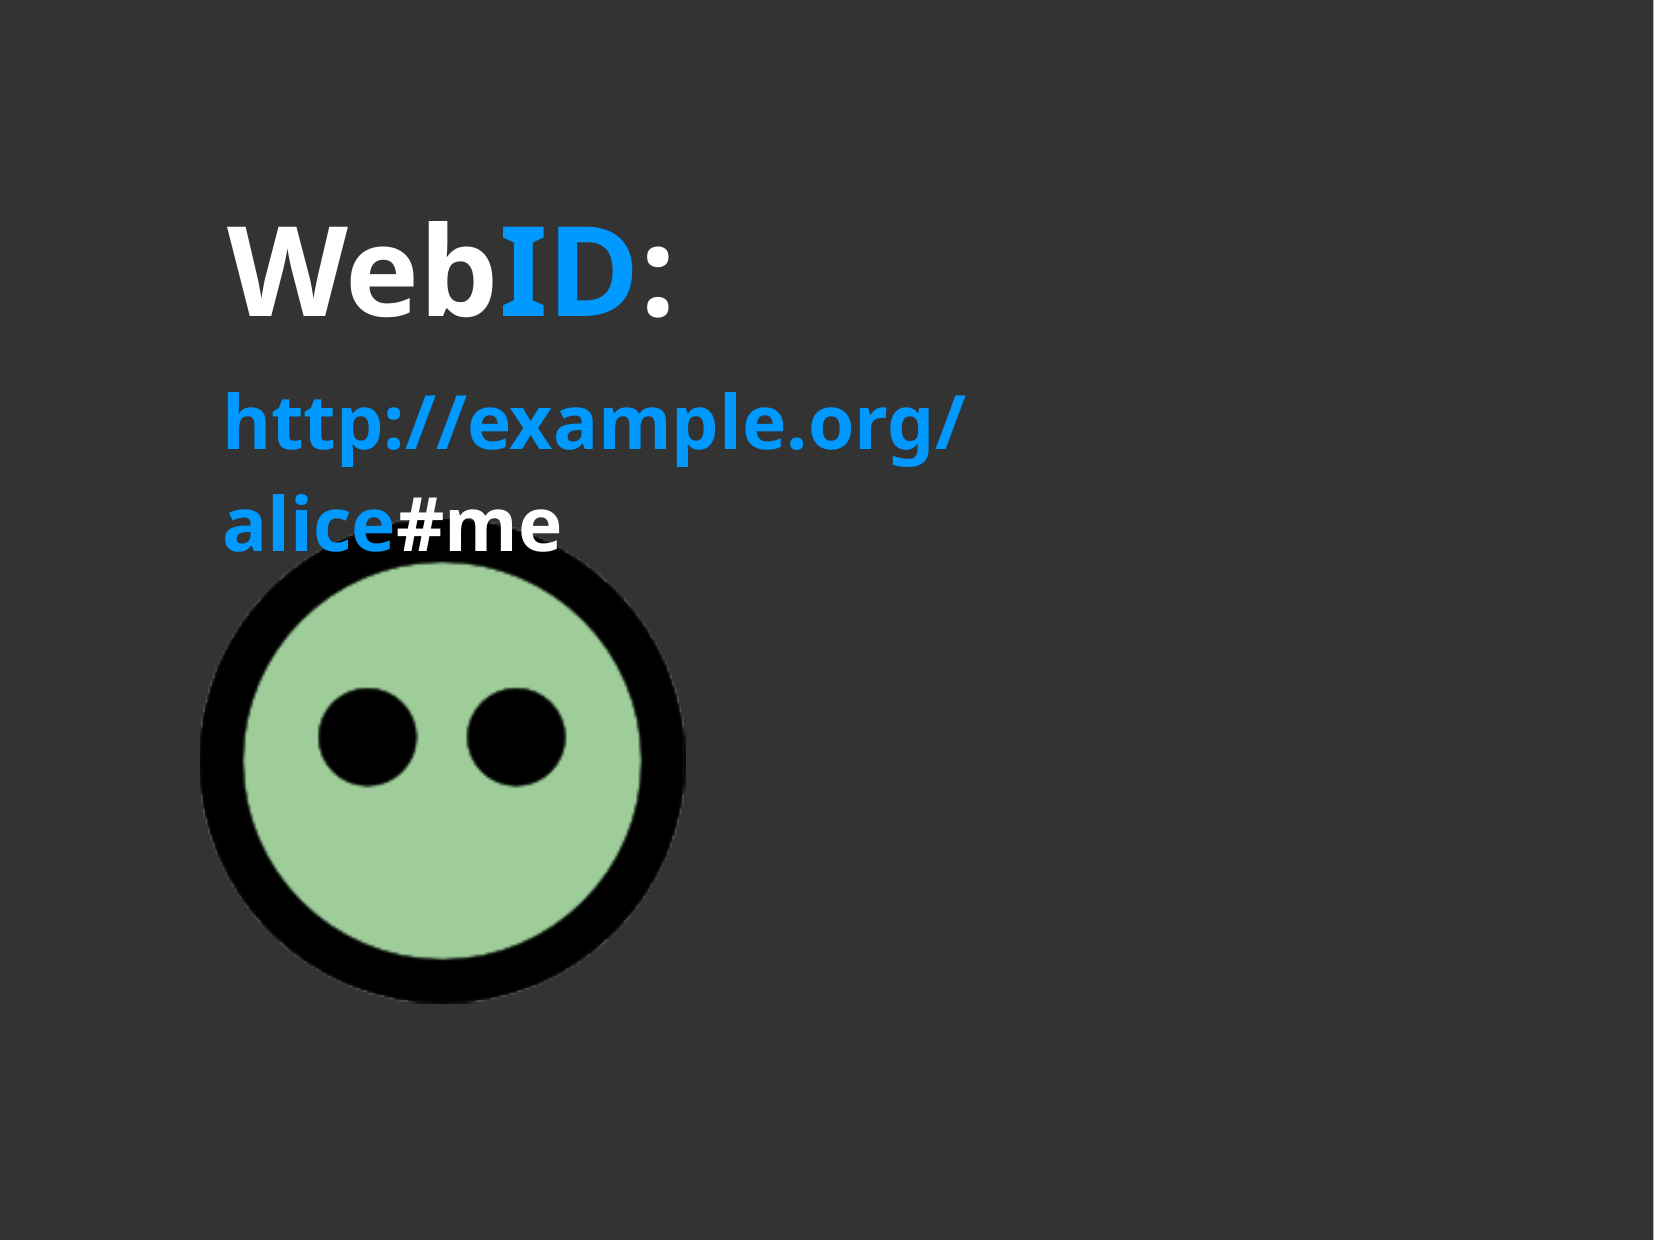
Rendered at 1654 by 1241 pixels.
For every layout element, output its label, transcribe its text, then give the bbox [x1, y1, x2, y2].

picture [200, 519, 686, 1004]
picture [237, 532, 251, 544]
picture [533, 519, 549, 526]
text_box http://example.org/alice#me [207, 361, 1300, 461]
text_box WebID: [212, 175, 697, 331]
picture [366, 519, 382, 526]
picture [416, 520, 425, 529]
